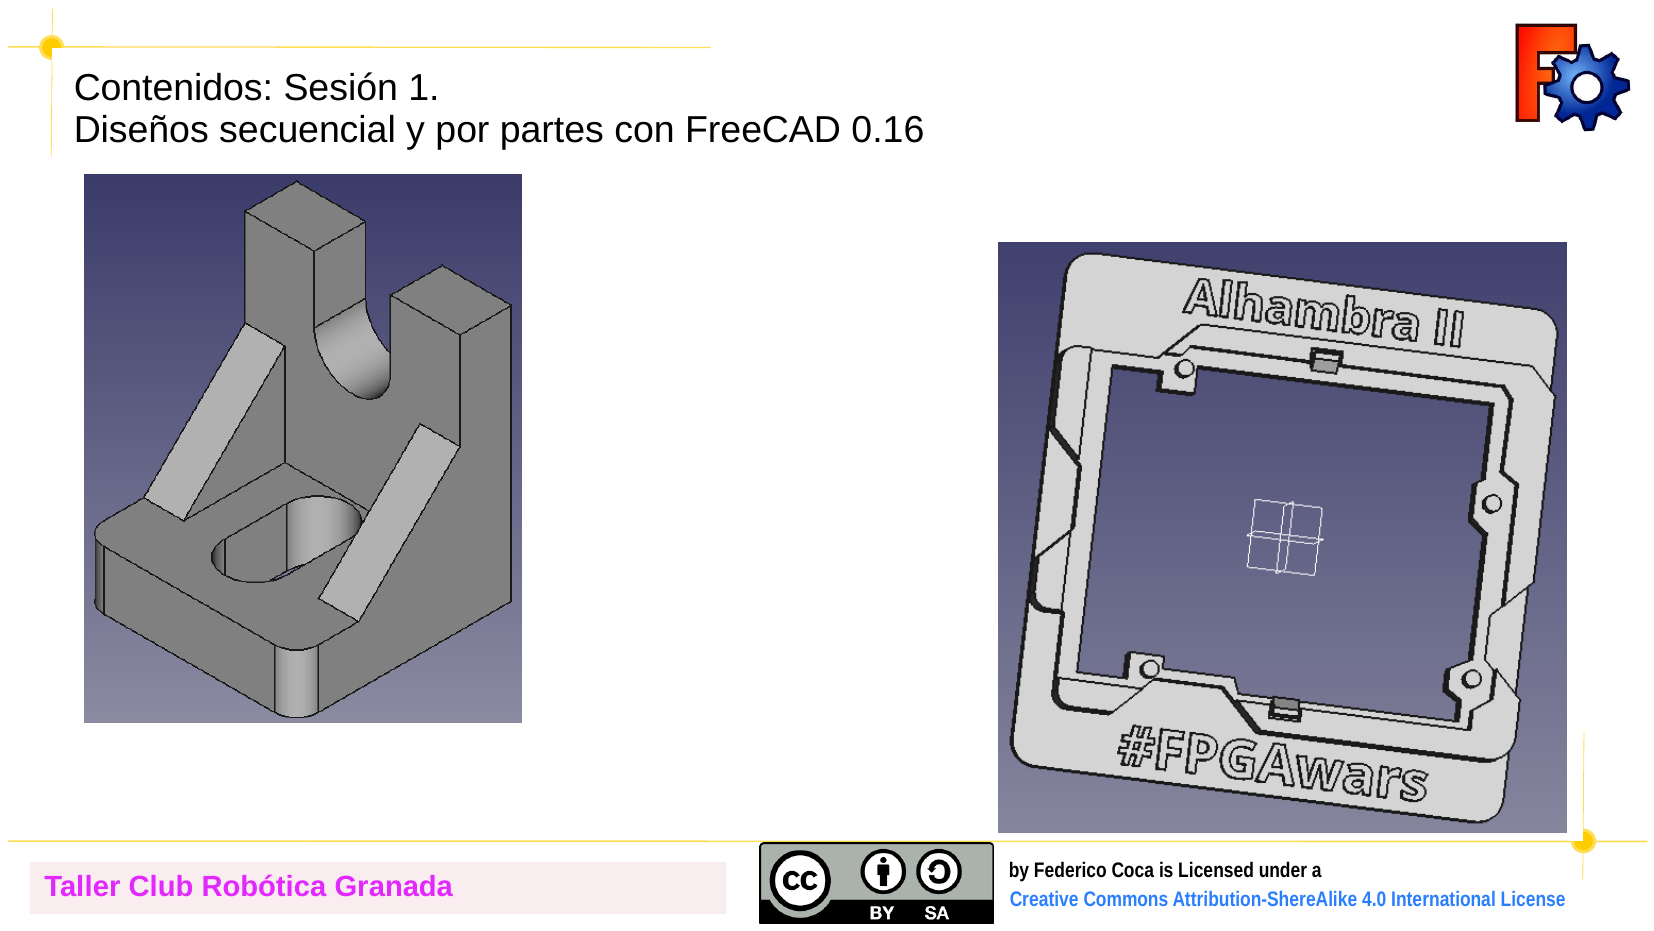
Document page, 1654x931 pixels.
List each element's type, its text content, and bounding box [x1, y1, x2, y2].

text_box Taller Club Robótica Granada [29, 862, 727, 915]
text_box Contenidos: Sesión 1. Diseños secuencial y por partes con FreeCAD 0.16 [59, 59, 1489, 158]
picture [1509, 13, 1638, 142]
picture [84, 174, 522, 723]
picture [998, 242, 1567, 833]
